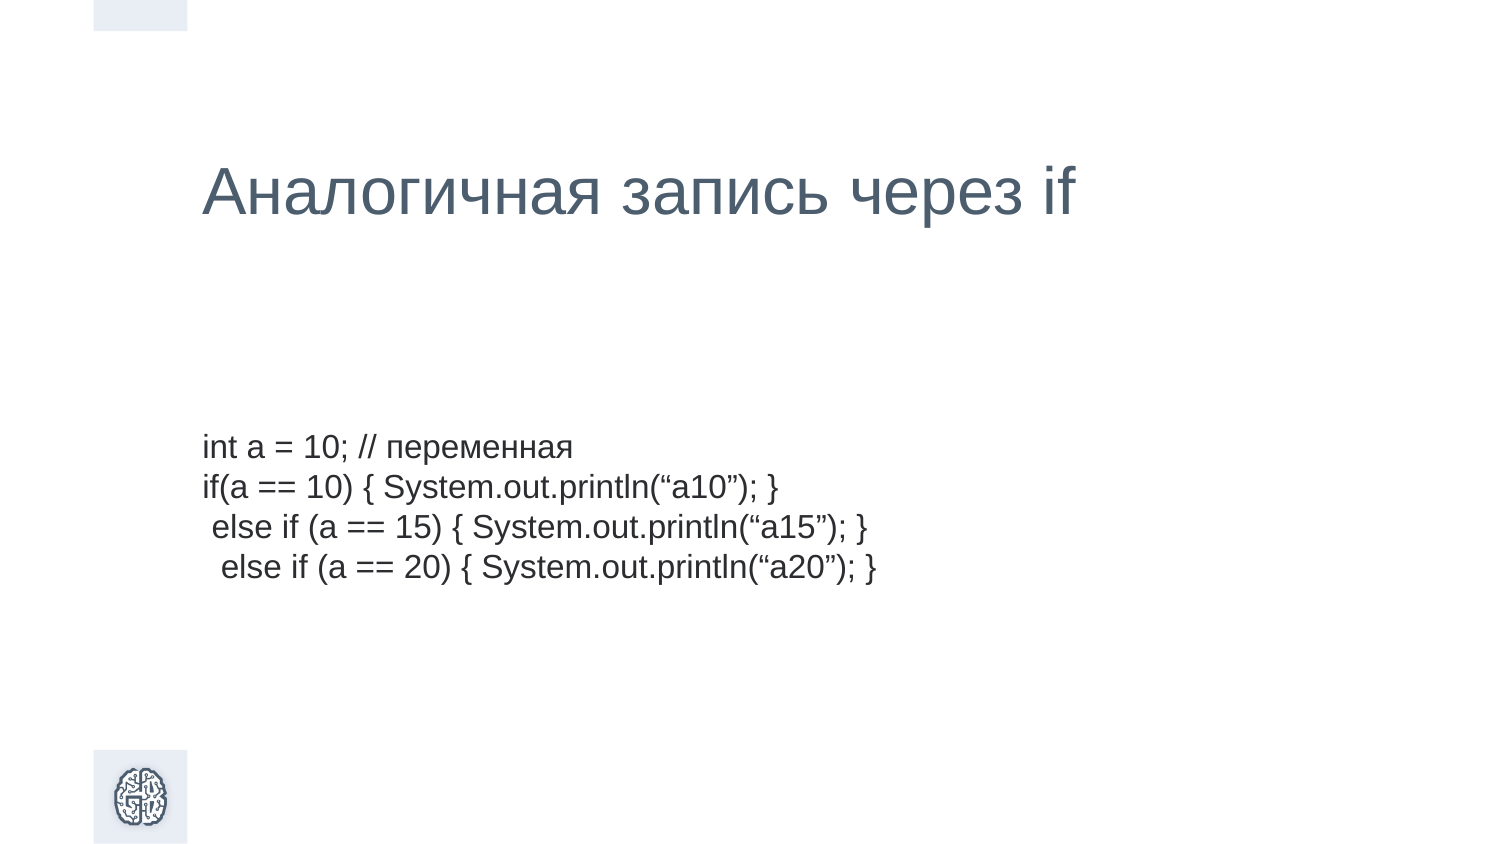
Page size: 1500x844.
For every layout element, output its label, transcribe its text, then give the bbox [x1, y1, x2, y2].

text_box int a = 10; // переменная if(a == 10) { System.out.println(“a10”); } else if (a == 15) { System.out.println(“a15”); } else if (a == 20) { System.out.println(“a20”); } [187, 269, 1312, 741]
text_box Аналогичная запись через if [187, 93, 1312, 269]
picture [106, 760, 175, 834]
